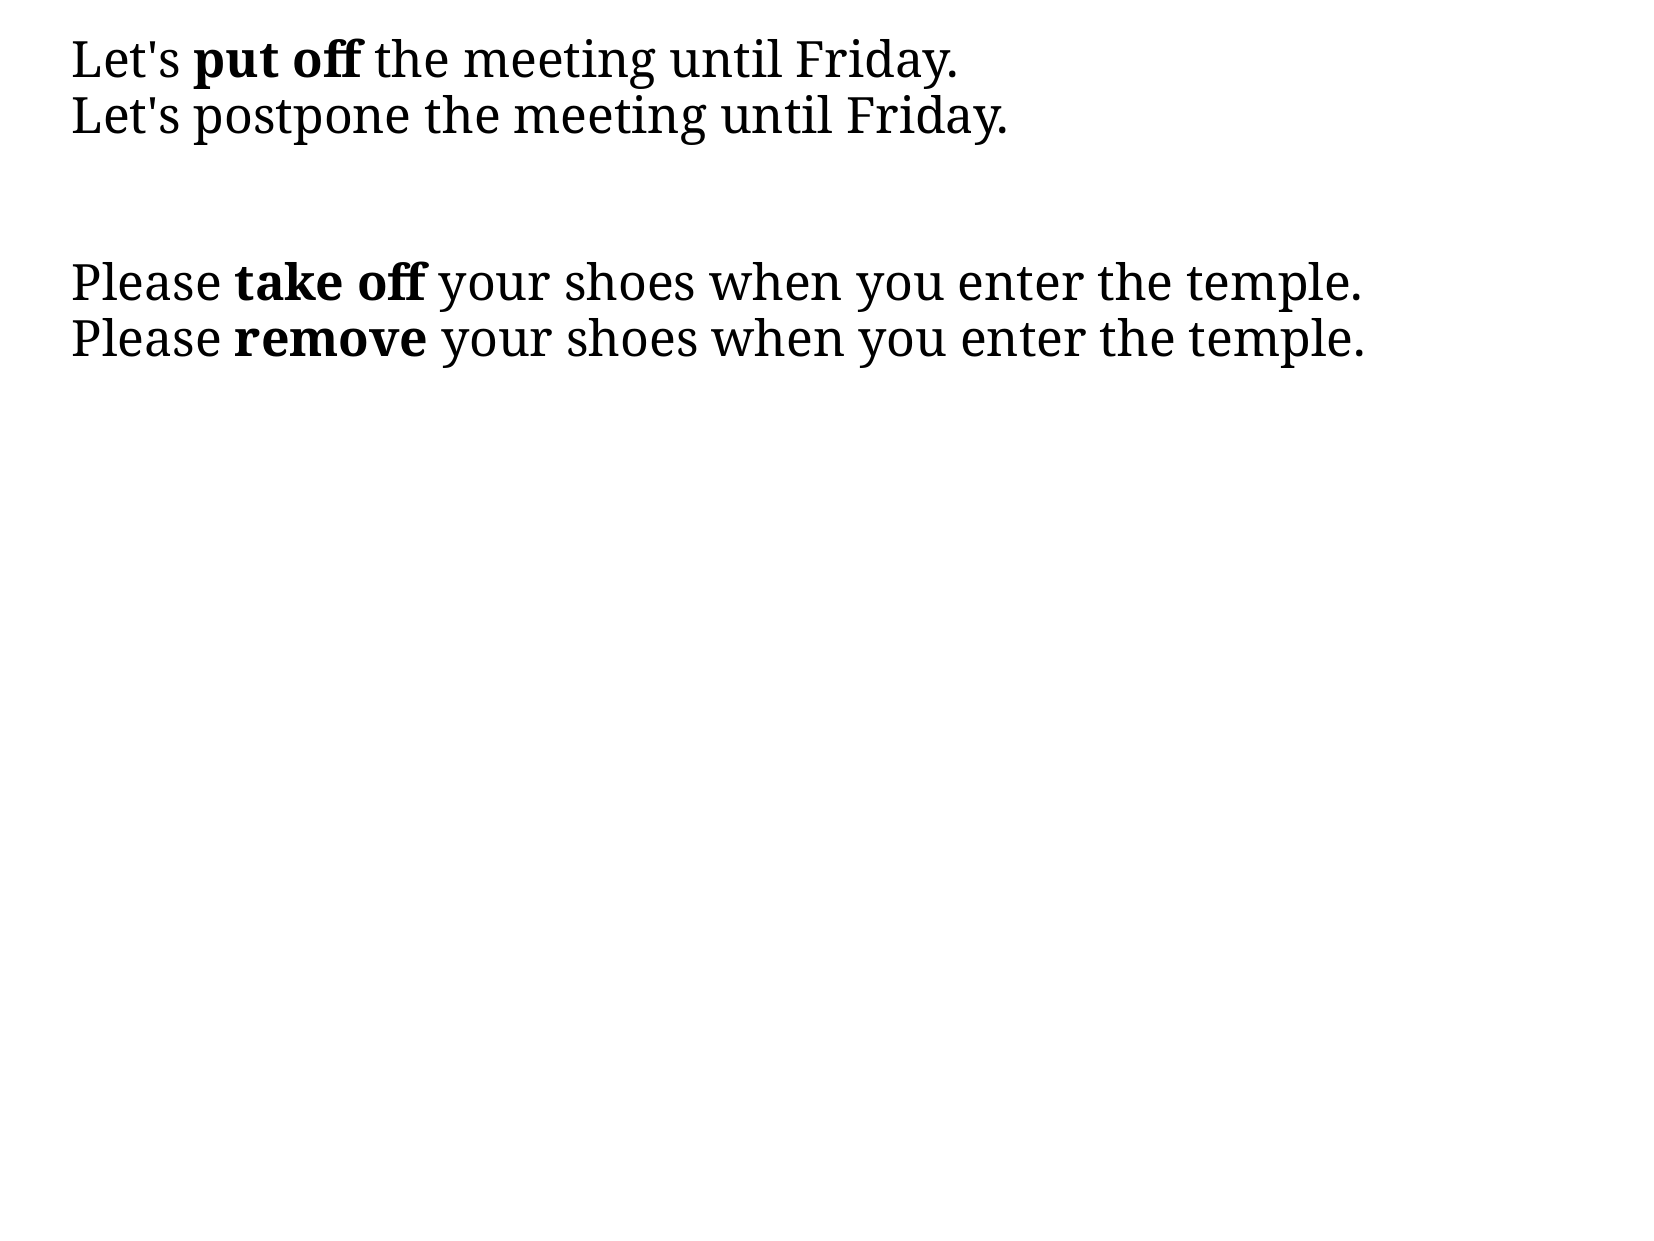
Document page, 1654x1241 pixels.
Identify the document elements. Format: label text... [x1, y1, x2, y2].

text_box Let's put off the meeting until Friday. Let's postpone the meeting until Friday. Please take off your shoes when you enter the temple. Please remove your shoes when you enter the temple. [71, 31, 1560, 1140]
